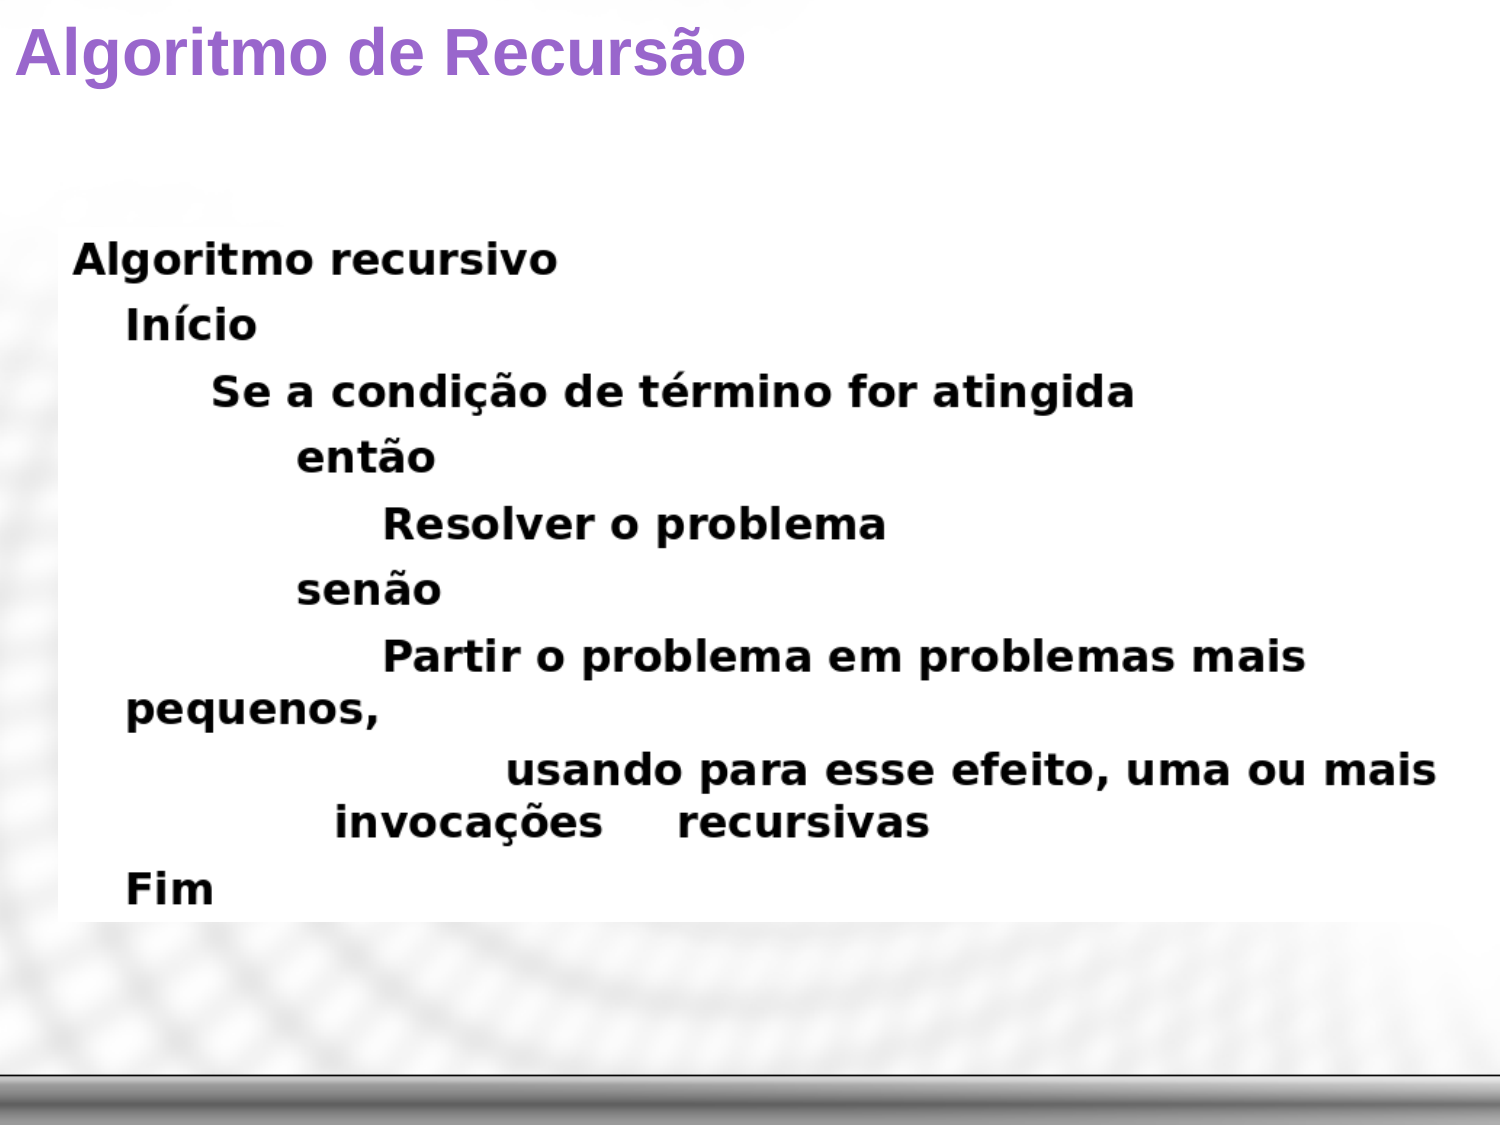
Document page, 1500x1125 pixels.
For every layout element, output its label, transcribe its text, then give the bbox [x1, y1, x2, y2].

picture [0, 0, 1500, 1125]
title Algoritmo de Recursão [0, 0, 1353, 102]
